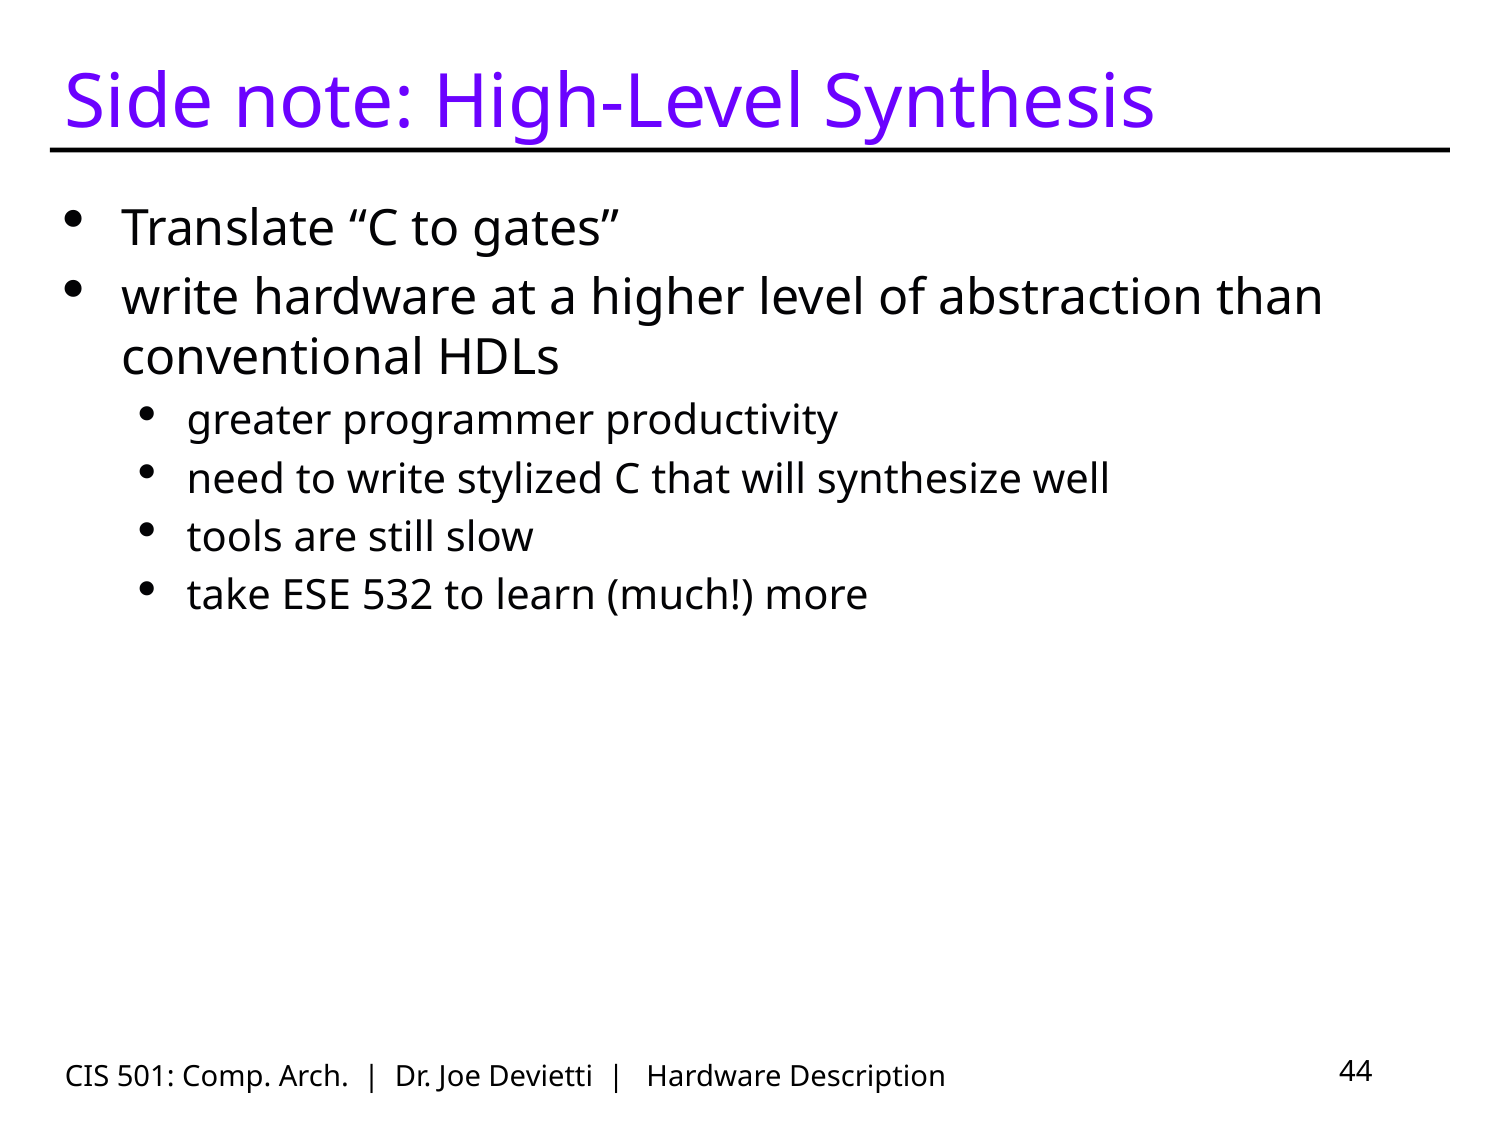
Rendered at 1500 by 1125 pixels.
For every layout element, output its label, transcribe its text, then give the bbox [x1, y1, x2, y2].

text_box Translate “C to gates” write hardware at a higher level of abstraction than conventional HDLs greater programmer productivity need to write stylized C that will synthesize well tools are still slow take ESE 532 to learn (much!) more [49, 187, 1450, 1025]
text_box Side note: High-Level Synthesis [49, 37, 1375, 150]
text_box <number> [1074, 1049, 1388, 1100]
text_box CIS 501: Comp. Arch. | Dr. Joe Devietti | Hardware Description [49, 1049, 988, 1100]
